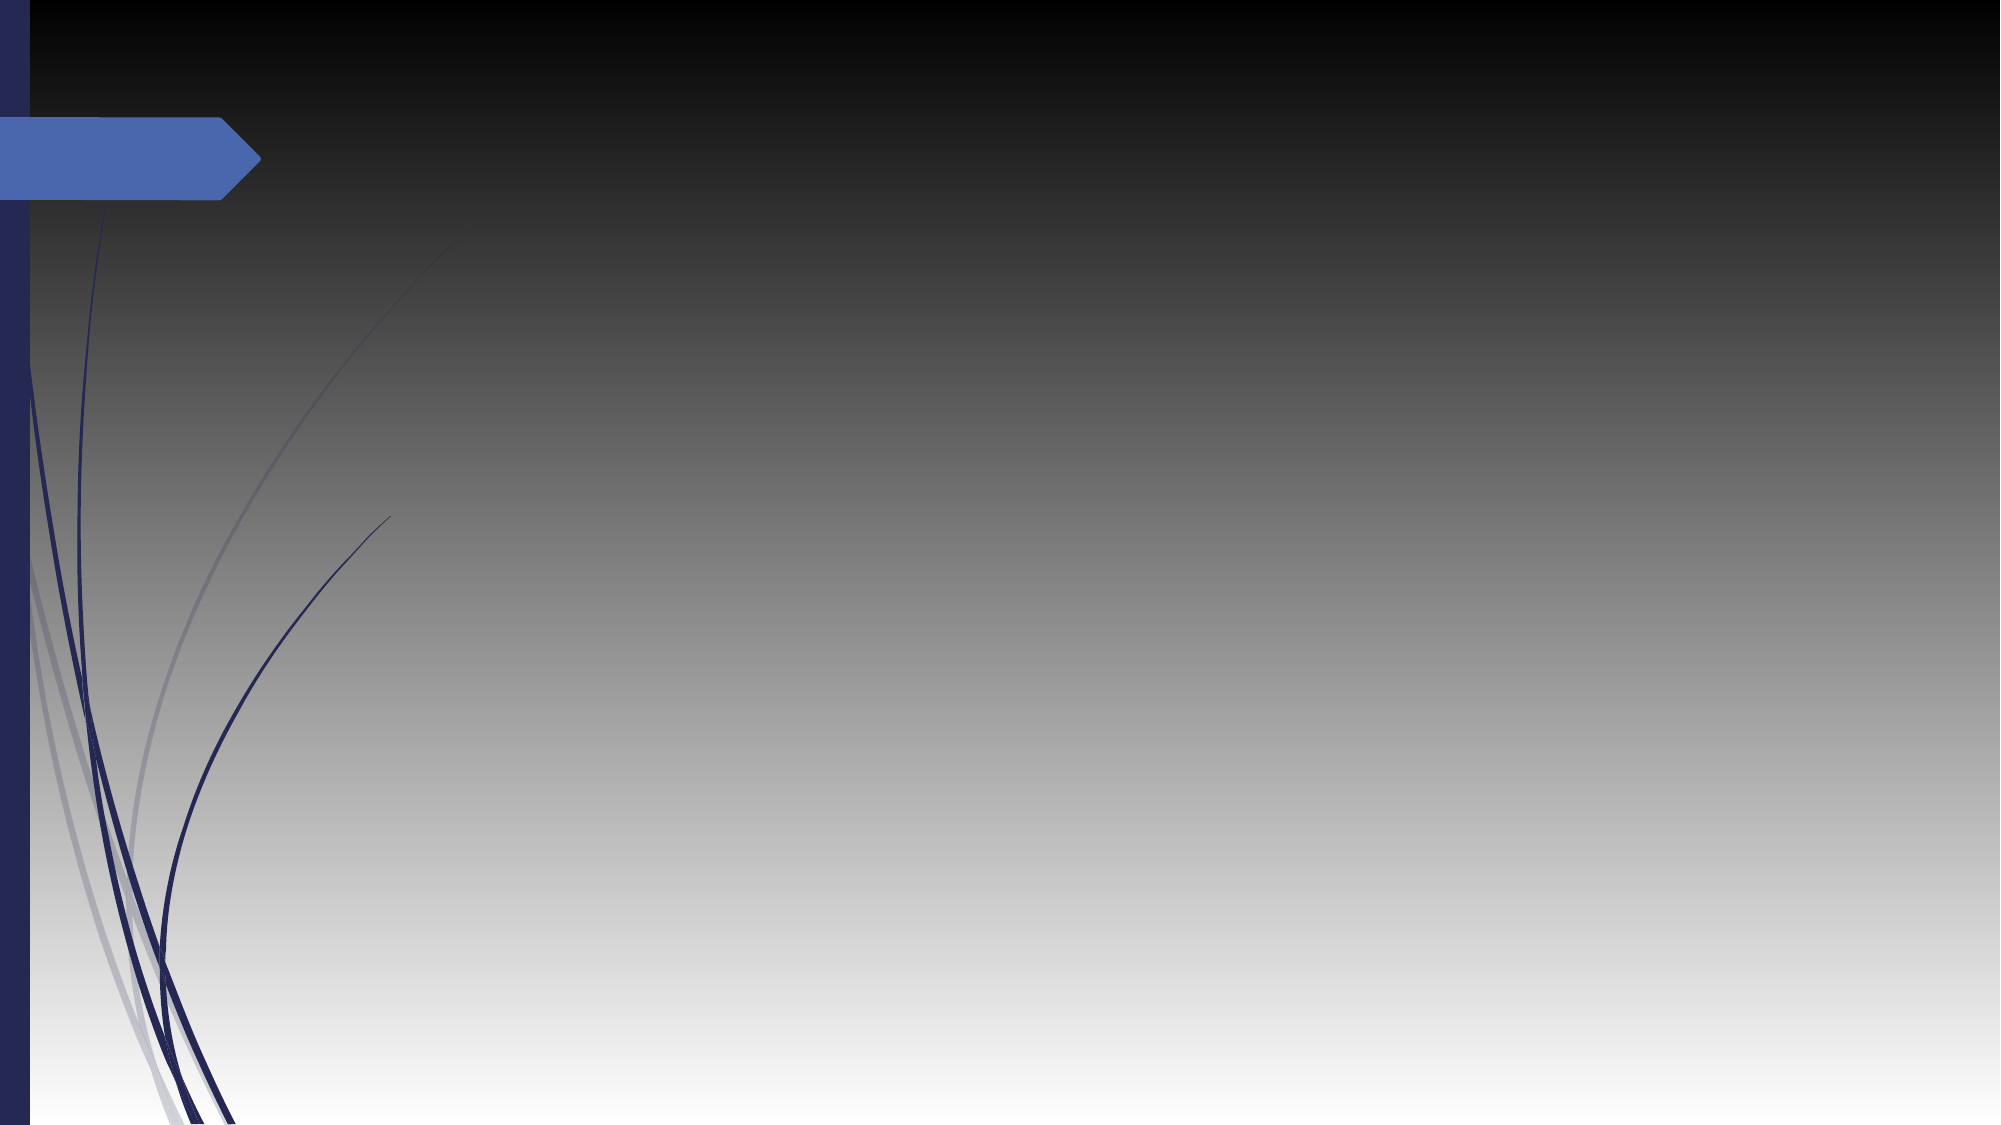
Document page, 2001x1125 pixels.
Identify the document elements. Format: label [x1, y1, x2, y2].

picture [249, 362, 1943, 1088]
